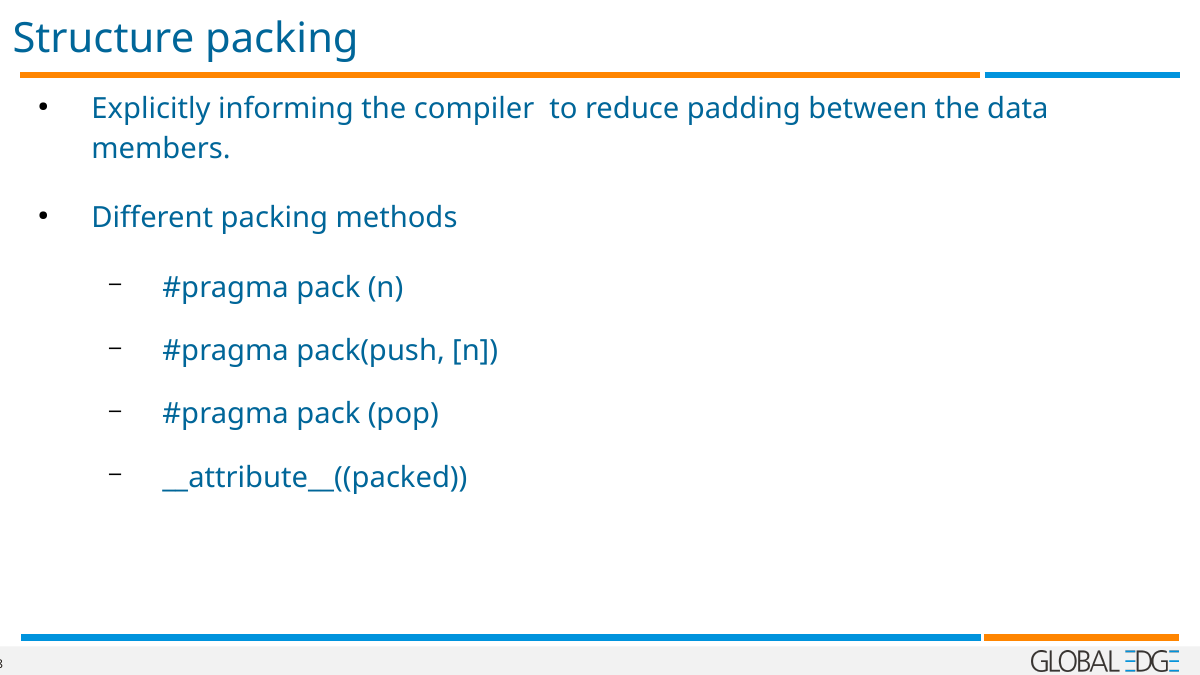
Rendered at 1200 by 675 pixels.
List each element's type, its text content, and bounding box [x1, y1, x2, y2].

picture [1031, 650, 1179, 672]
list Explicitly informing the compiler to reduce padding between the data members. Different packing methods #pragma pack (n) #pragma pack(push, [n]) #pragma pack (pop) __attribute__((packed)) [20, 87, 1179, 628]
title Structure packing [12, 9, 1088, 63]
